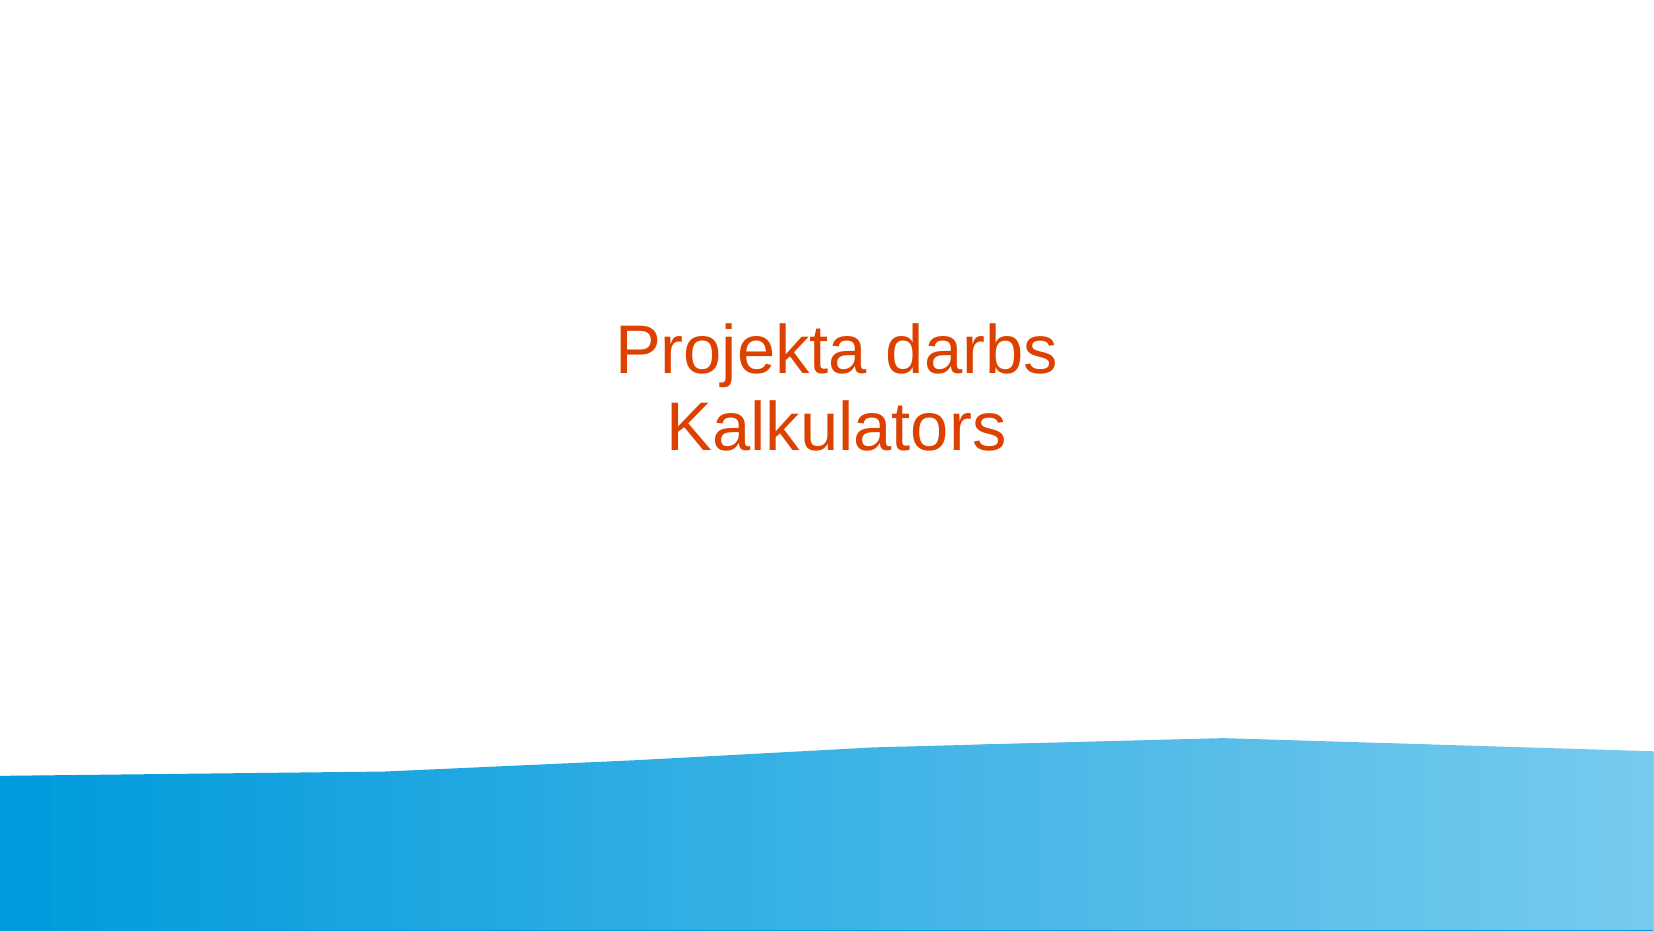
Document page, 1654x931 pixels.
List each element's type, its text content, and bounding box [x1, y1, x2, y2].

title Projekta darbs Kalkulators [98, 300, 1576, 478]
